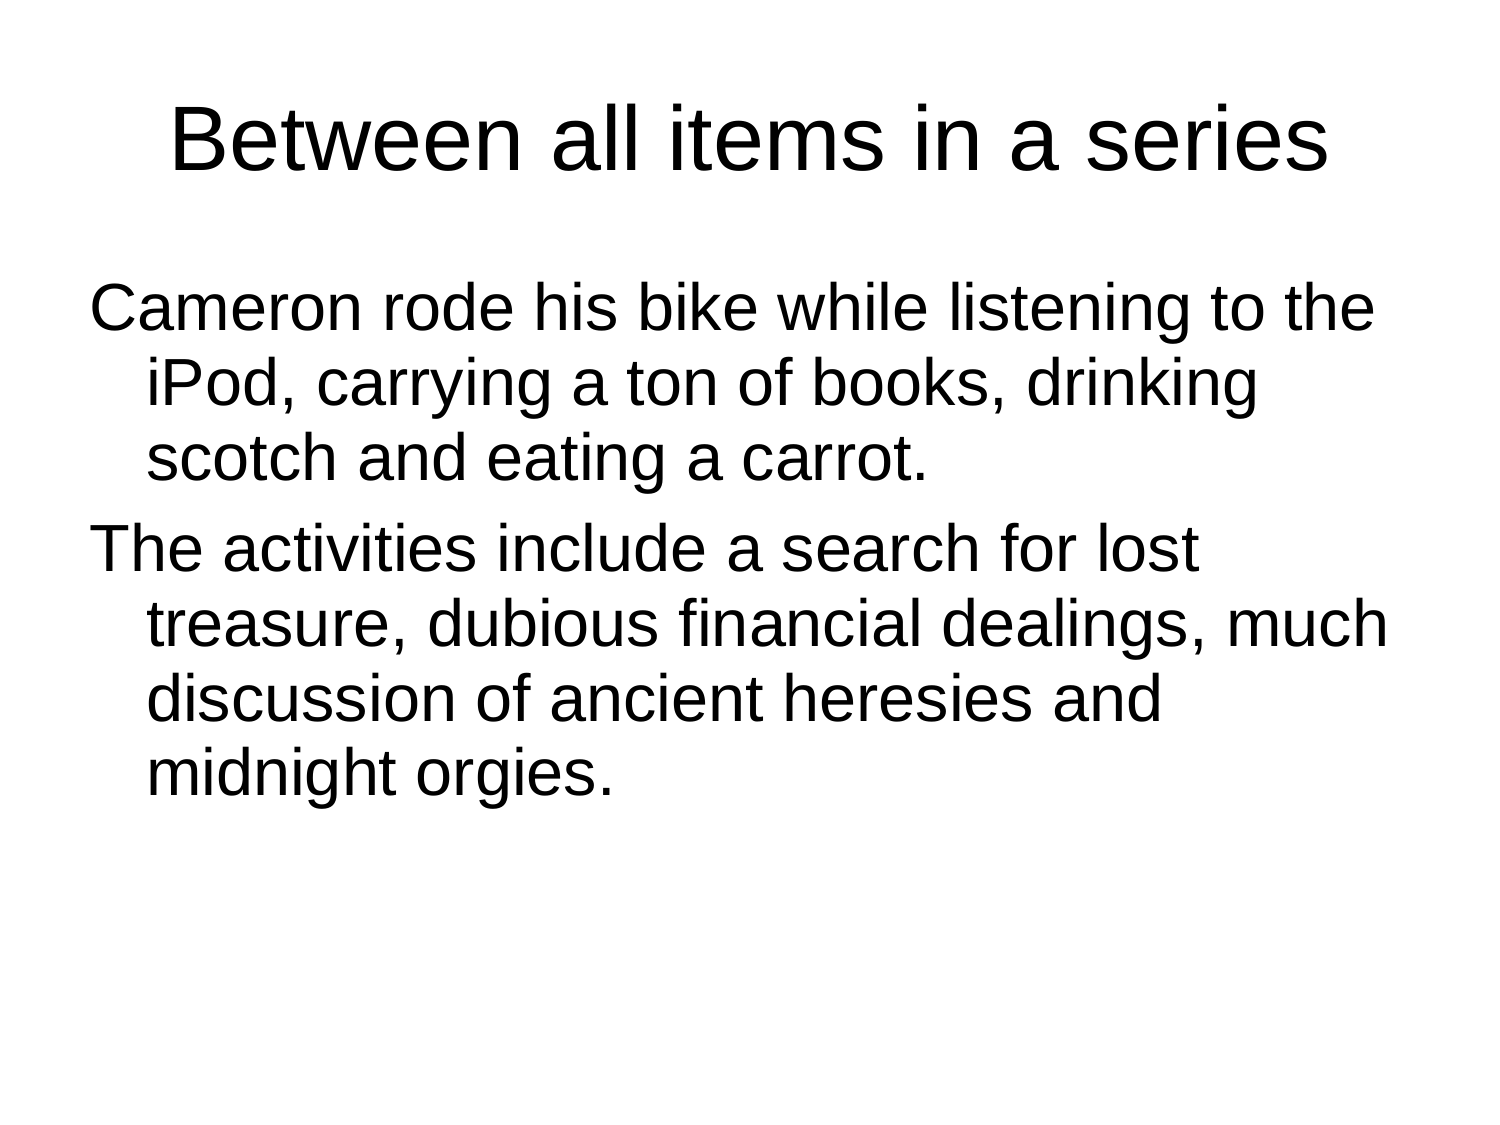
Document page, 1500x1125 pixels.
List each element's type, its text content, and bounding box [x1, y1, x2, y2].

title Between all items in a series [75, 45, 1426, 233]
list Cameron rode his bike while listening to the iPod, carrying a ton of books, drinking scotch and eating a carrot. The activities include a search for lost treasure, dubious financial dealings, much discussion of ancient heresies and midnight orgies. [75, 262, 1426, 1006]
